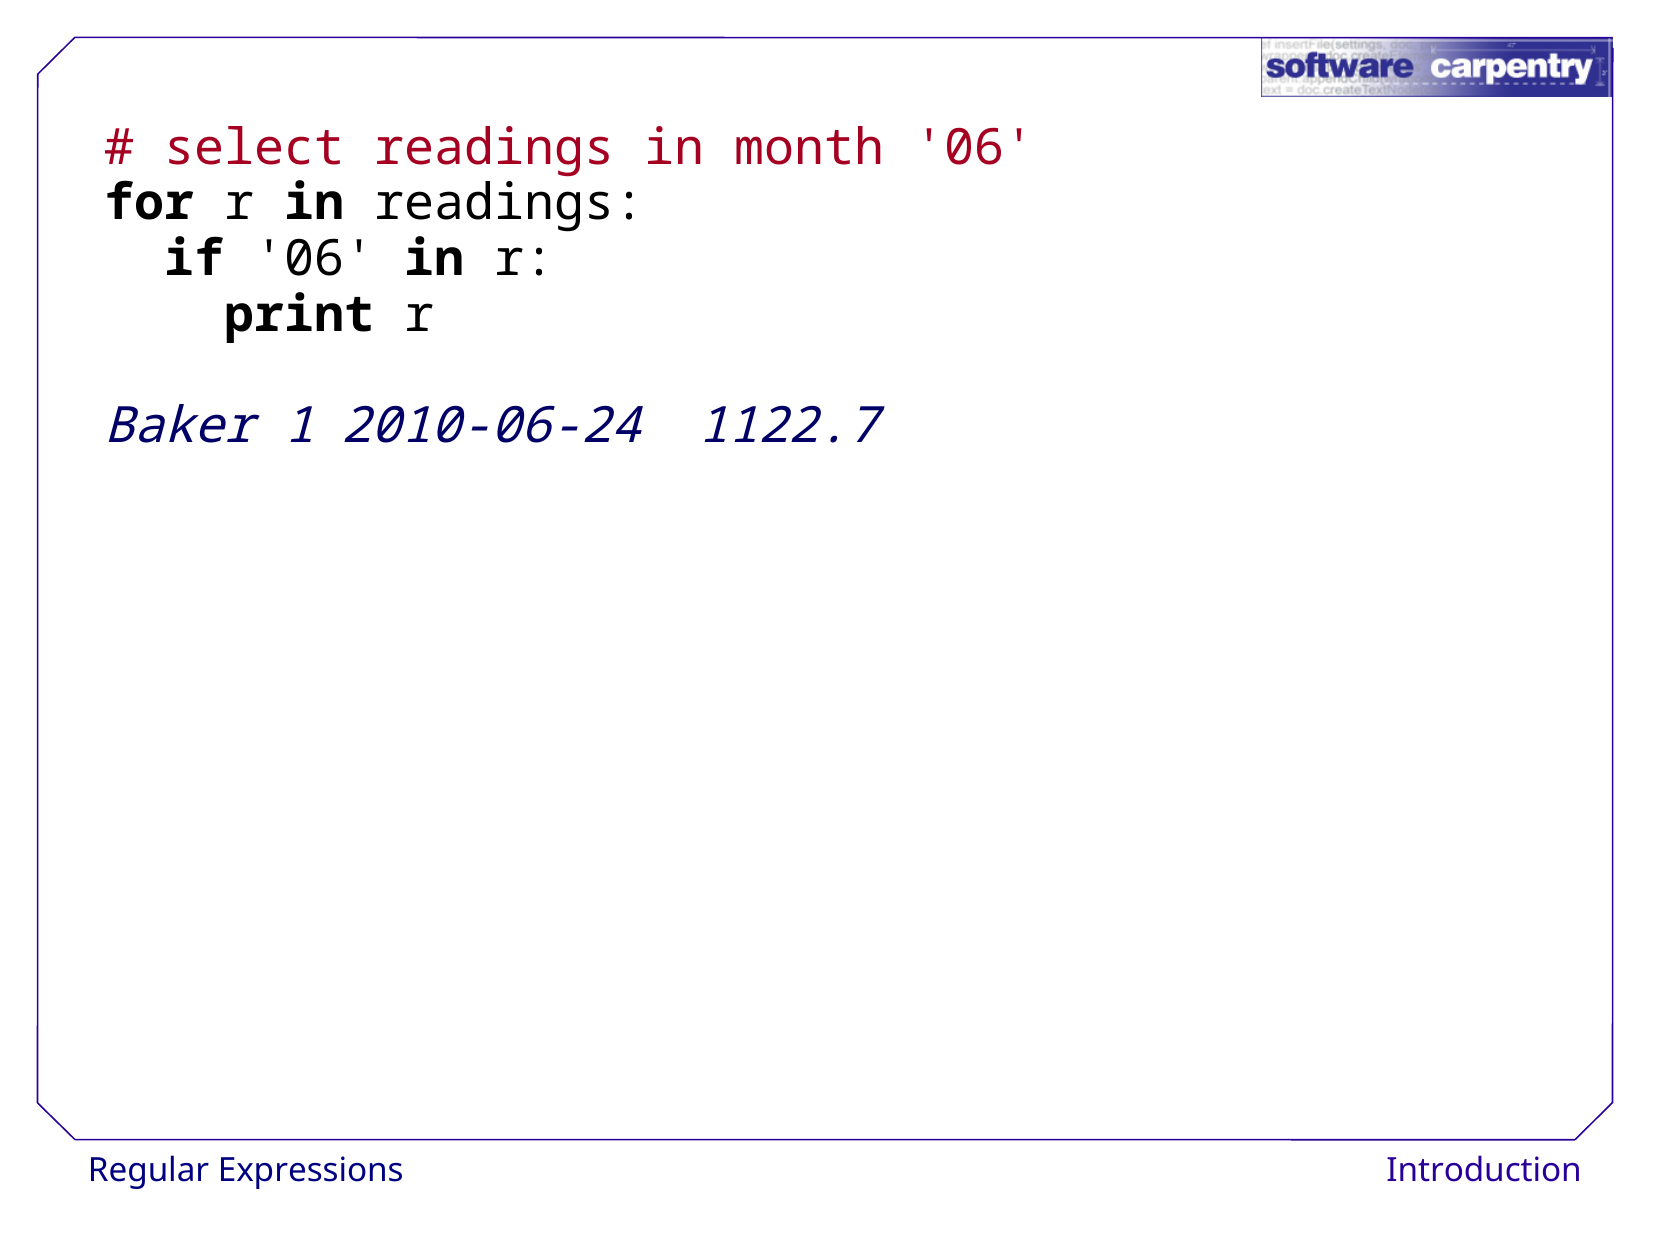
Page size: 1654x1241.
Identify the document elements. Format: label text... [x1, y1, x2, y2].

text_box # select readings in month '06' for r in readings: if '06' in r: print r Baker 1 2010-06-24 1122.7 [89, 112, 1512, 999]
picture [1261, 39, 1613, 97]
